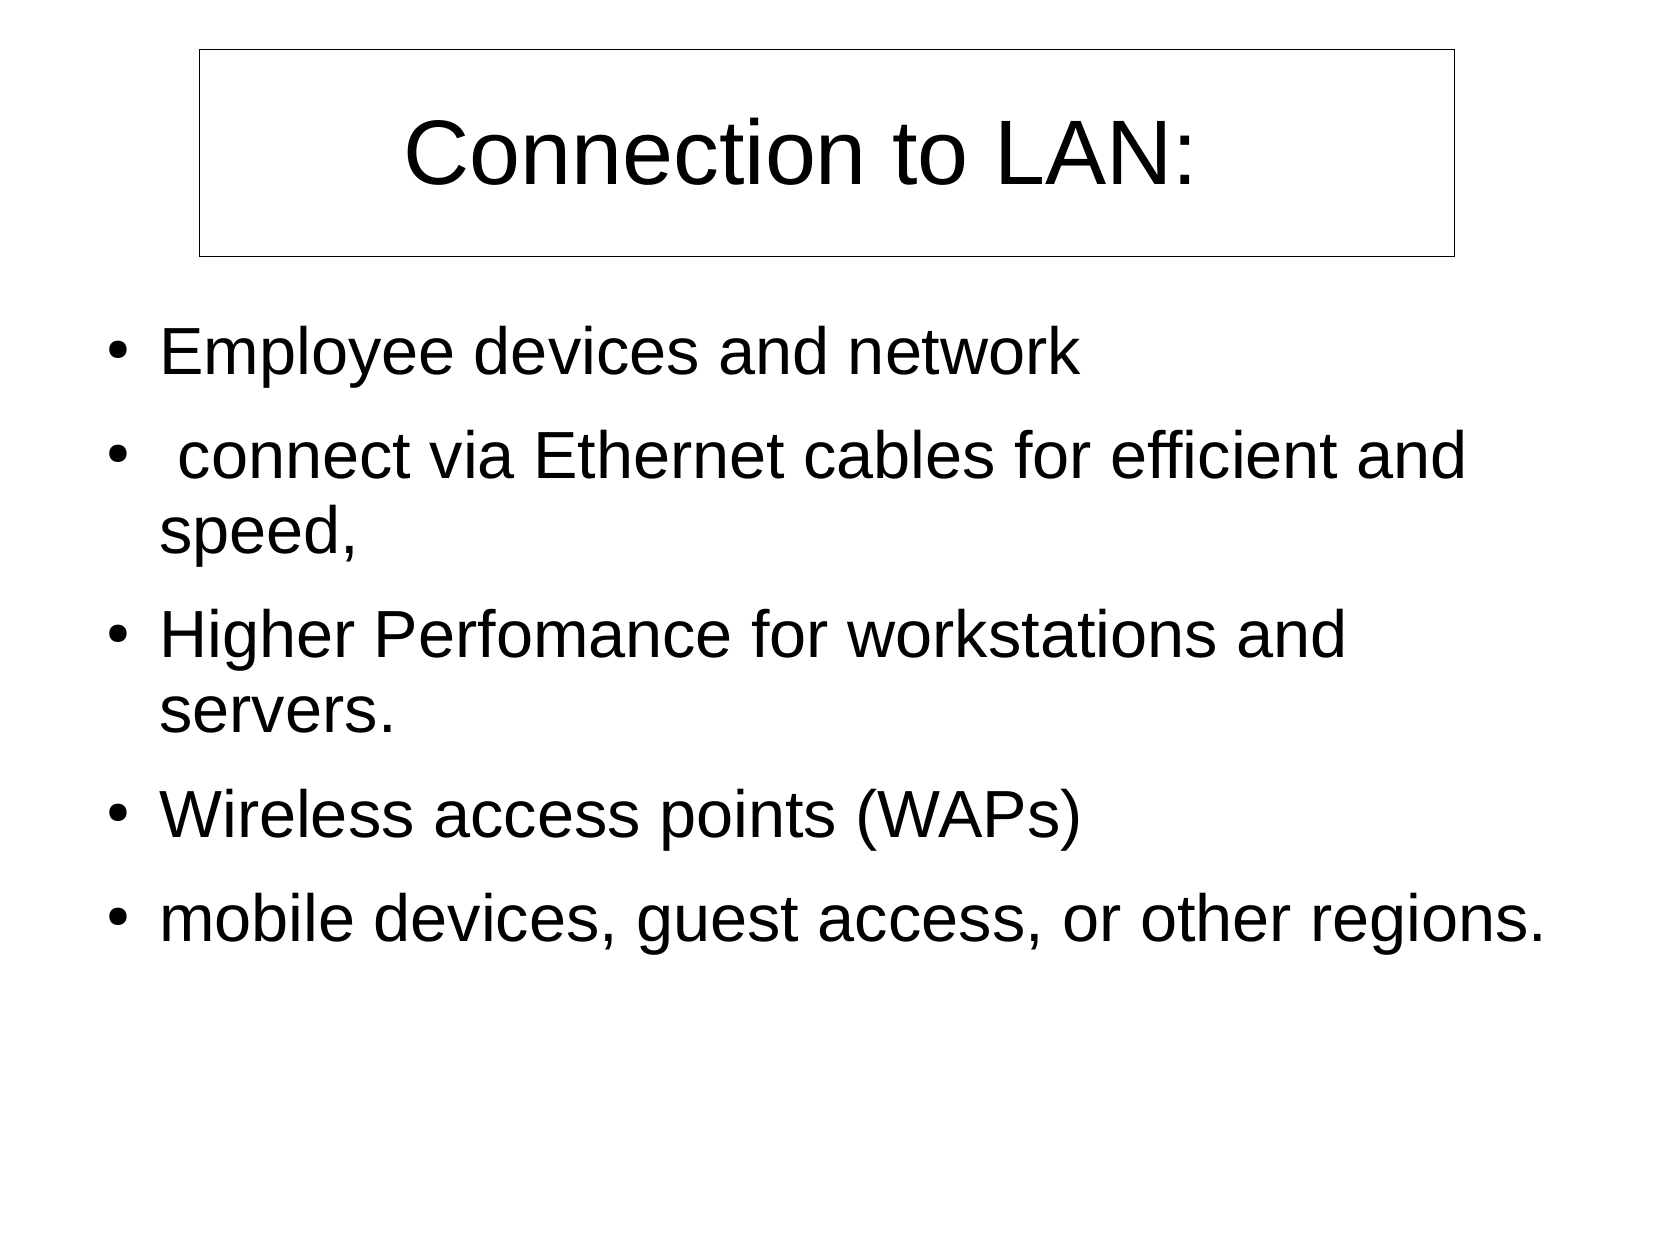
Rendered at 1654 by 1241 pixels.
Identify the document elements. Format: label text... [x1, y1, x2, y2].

list Employee devices and network connect via Ethernet cables for efficient and speed, Higher Perfomance for workstations and servers. Wireless access points (WAPs) mobile devices, guest access, or other regions. [88, 314, 1577, 1034]
title Connection to LAN: [199, 49, 1455, 257]
